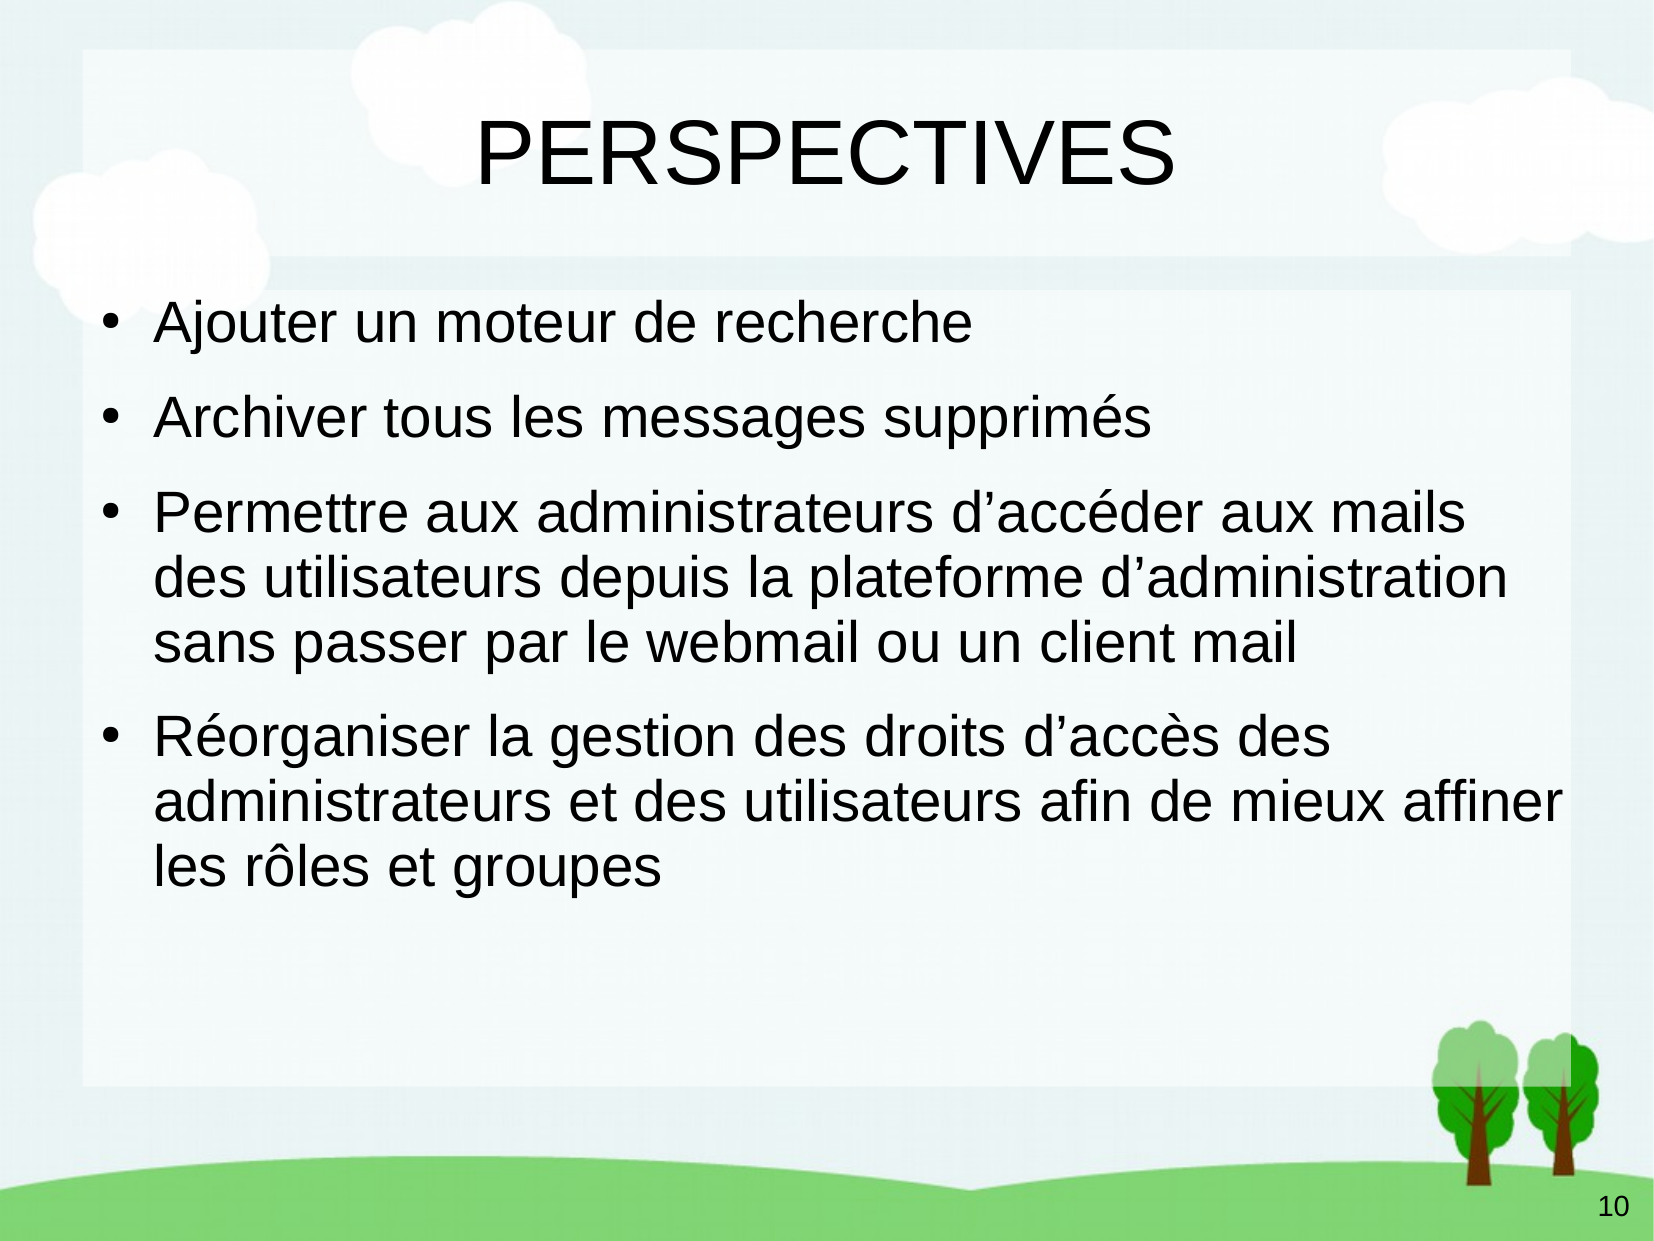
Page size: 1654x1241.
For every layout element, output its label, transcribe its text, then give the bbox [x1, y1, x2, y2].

title PERSPECTIVES [82, 49, 1571, 257]
picture [0, 0, 1654, 1241]
list Ajouter un moteur de recherche Archiver tous les messages supprimés Permettre aux administrateurs d’accéder aux mails des utilisateurs depuis la plateforme d’administration sans passer par le webmail ou un client mail Réorganiser la gestion des droits d’accès des administrateurs et des utilisateurs afin de mieux affiner les rôles et groupes [82, 290, 1571, 1087]
